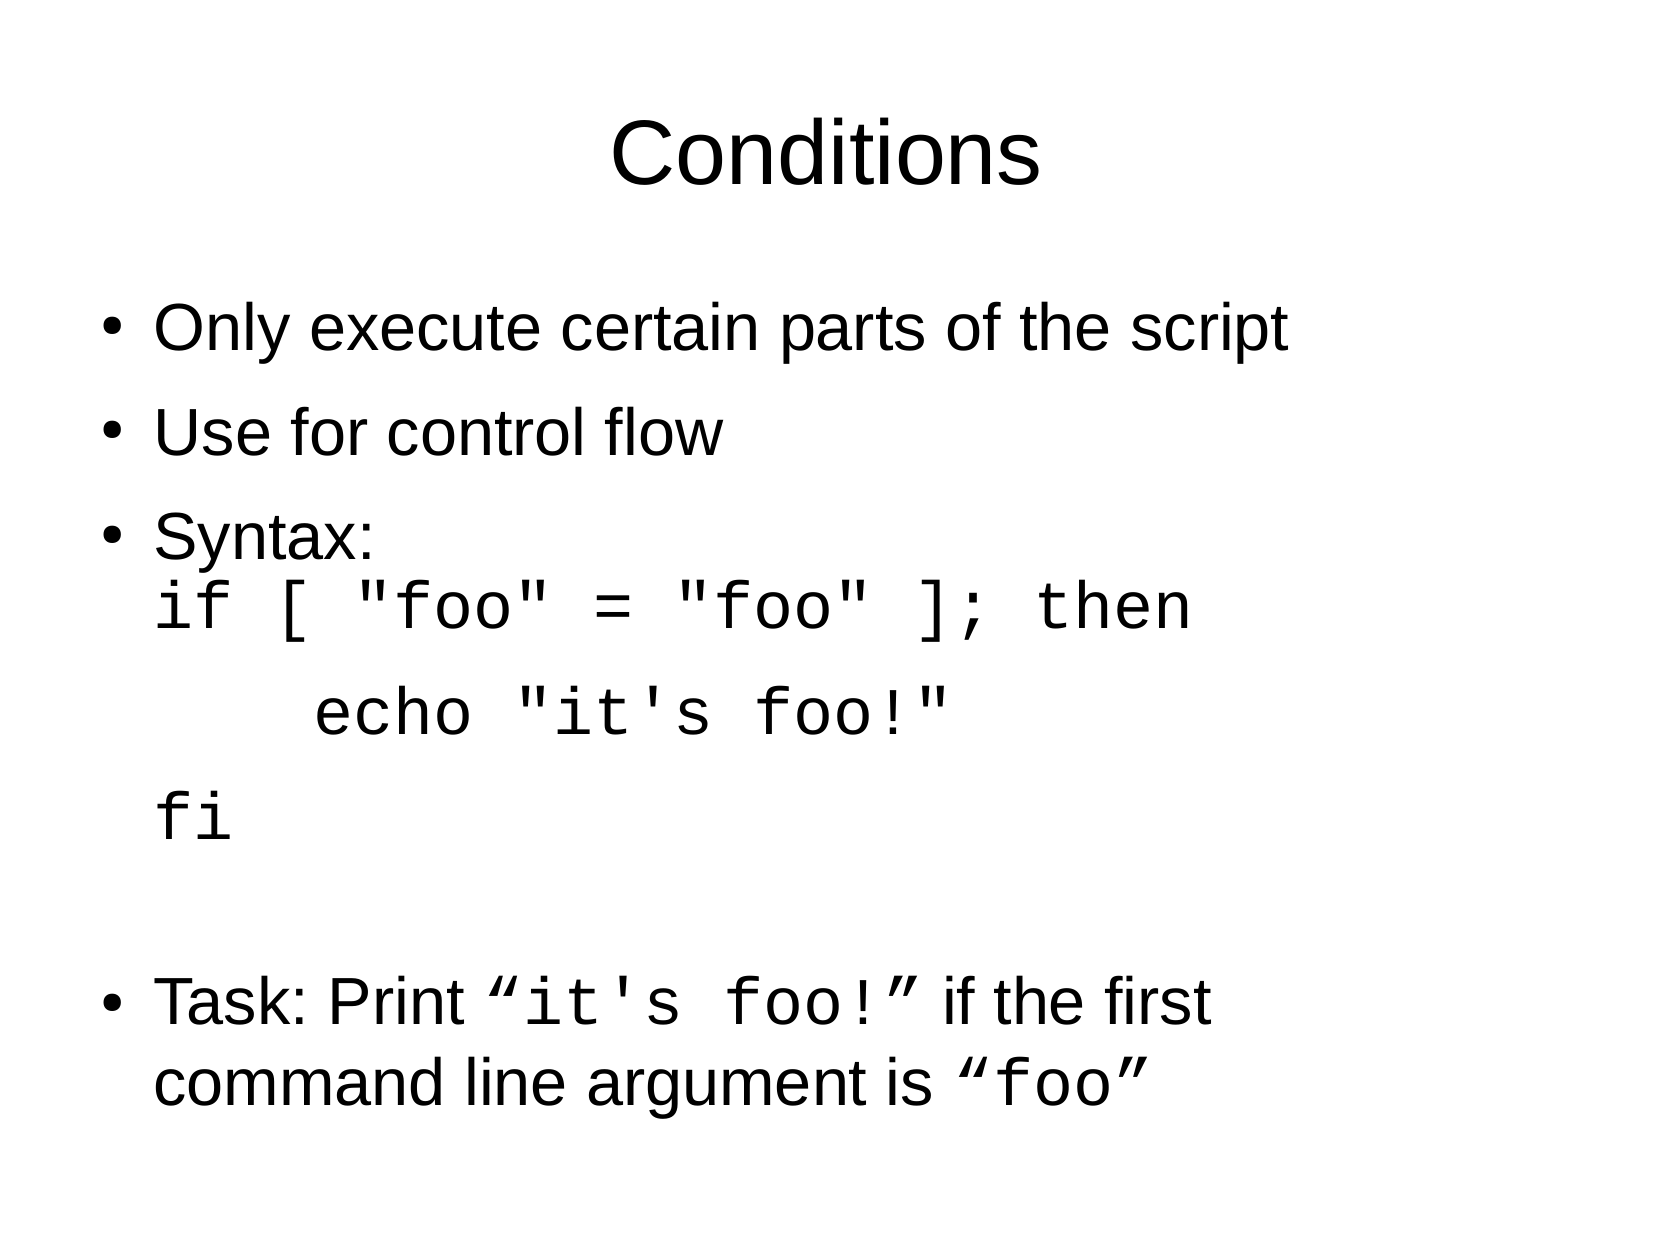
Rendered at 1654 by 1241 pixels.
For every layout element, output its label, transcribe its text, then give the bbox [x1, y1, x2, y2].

list Only execute certain parts of the script Use for control flow Syntax: if [ "foo" = "foo" ]; then echo "it's foo!" fi Task: Print “it's foo!” if the first command line argument is “foo” [82, 290, 1571, 1201]
title Conditions [82, 49, 1571, 257]
